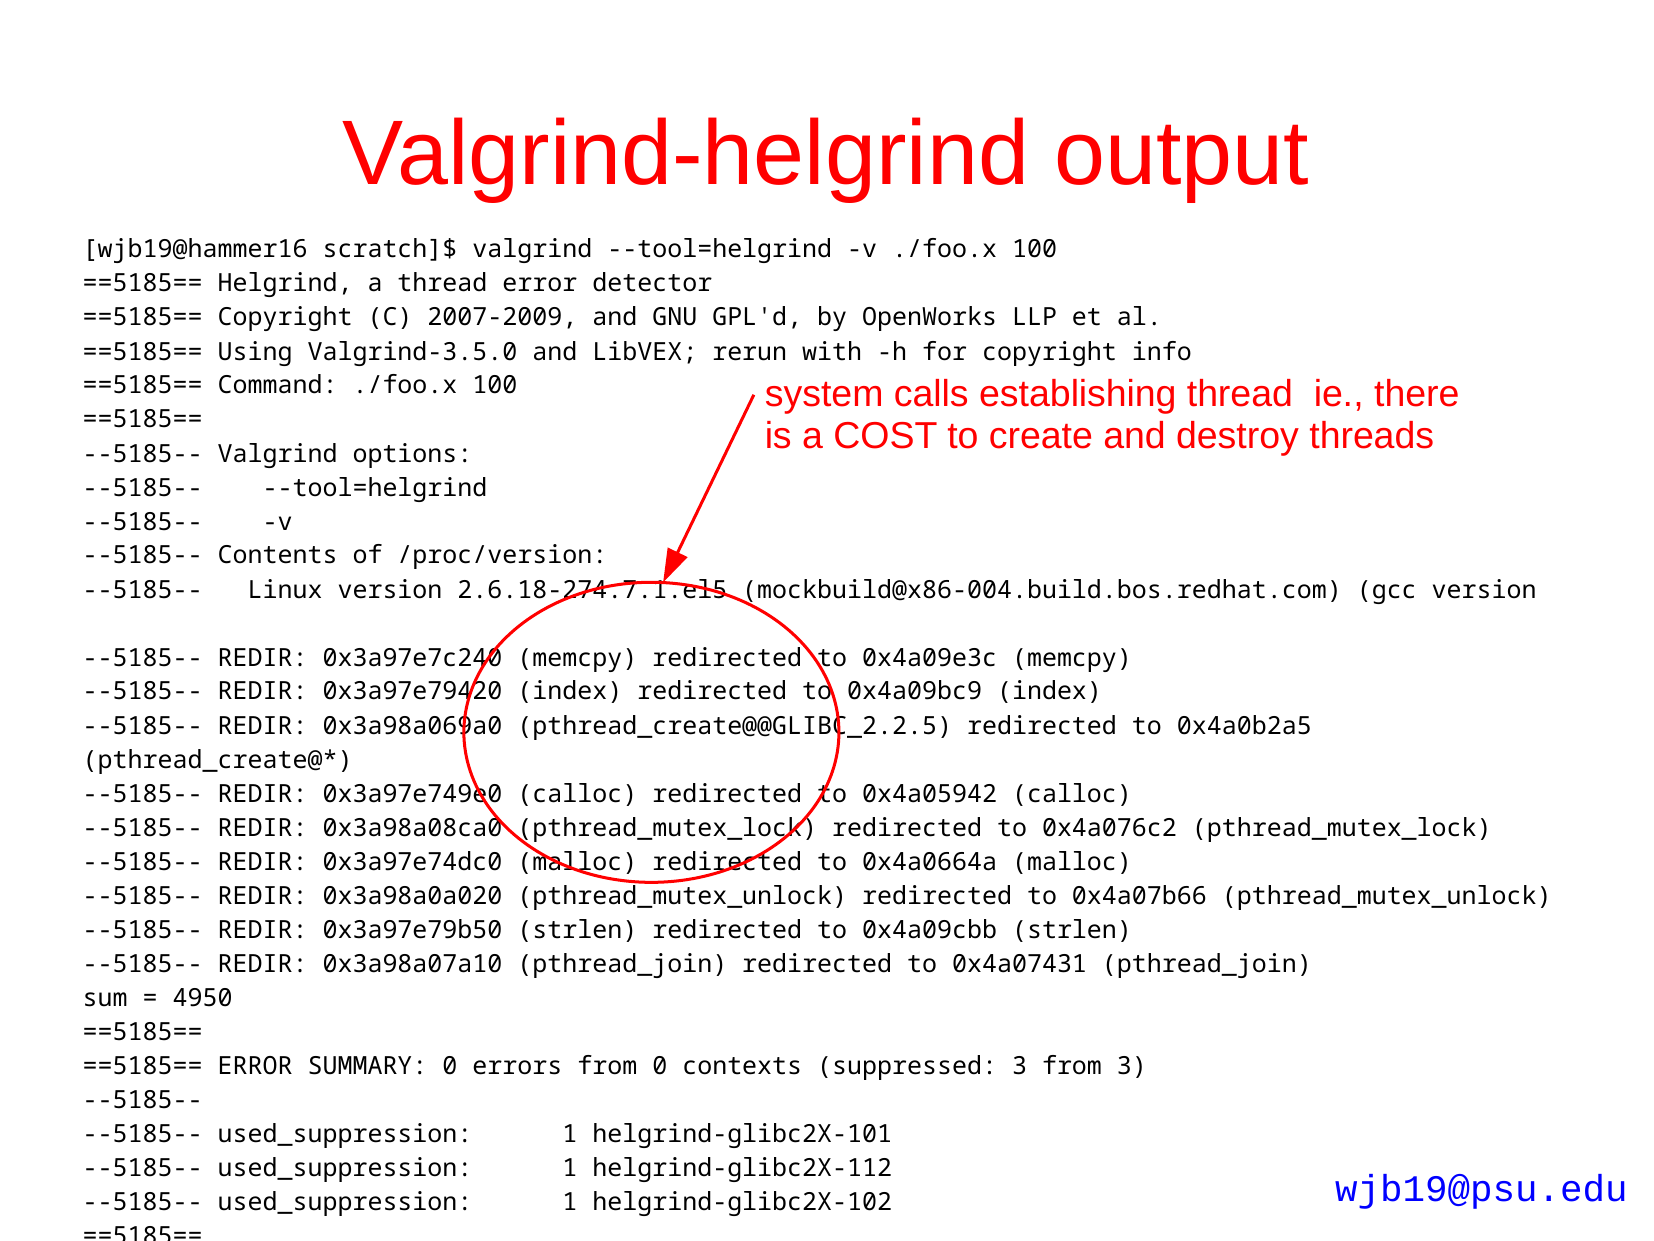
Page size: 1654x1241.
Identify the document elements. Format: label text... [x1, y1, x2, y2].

subtitle [wjb19@hammer16 scratch]$ valgrind --tool=helgrind -v ./foo.x 100 ==5185== Helgrind, a thread error detector ==5185== Copyright (C) 2007-2009, and GNU GPL'd, by OpenWorks LLP et al. ==5185== Using Valgrind-3.5.0 and LibVEX; rerun with -h for copyright info ==5185== Command: ./foo.x 100 ==5185== --5185-- Valgrind options: --5185-- --tool=helgrind --5185-- -v --5185-- Contents of /proc/version: --5185-- Linux version 2.6.18-274.7.1.el5 (mockbuild@x86-004.build.bos.redhat.com) (gcc version --5185-- REDIR: 0x3a97e7c240 (memcpy) redirected to 0x4a09e3c (memcpy) --5185-- REDIR: 0x3a97e79420 (index) redirected to 0x4a09bc9 (index) --5185-- REDIR: 0x3a98a069a0 (pthread_create@@GLIBC_2.2.5) redirected to 0x4a0b2a5 (pthread_create@*) --5185-- REDIR: 0x3a97e749e0 (calloc) redirected to 0x4a05942 (calloc) --5185-- REDIR: 0x3a98a08ca0 (pthread_mutex_lock) redirected to 0x4a076c2 (pthread_mutex_lock) --5185-- REDIR: 0x3a97e74dc0 (malloc) redirected to 0x4a0664a (malloc) --5185-- REDIR: 0x3a98a0a020 (pthread_mutex_unlock) redirected to 0x4a07b66 (pthread_mutex_unlock) --5185-- REDIR: 0x3a97e79b50 (strlen) redirected to 0x4a09cbb (strlen) --5185-- REDIR: 0x3a98a07a10 (pthread_join) redirected to 0x4a07431 (pthread_join) sum = 4950 ==5185== ==5185== ERROR SUMMARY: 0 errors from 0 contexts (suppressed: 3 from 3) --5185-- --5185-- used_suppression: 1 helgrind-glibc2X-101 --5185-- used_suppression: 1 helgrind-glibc2X-112 --5185-- used_suppression: 1 helgrind-glibc2X-102 ==5185== ==5185== ERROR SUMMARY: 0 errors from 0 contexts (suppressed: 3 from 3) [82, 231, 1571, 1241]
text_box system calls establishing thread ie., there is a COST to create and destroy threads [750, 365, 1520, 733]
title Valgrind-helgrind output [82, 49, 1571, 231]
text_box wjb19@psu.edu [1320, 1162, 1643, 1220]
